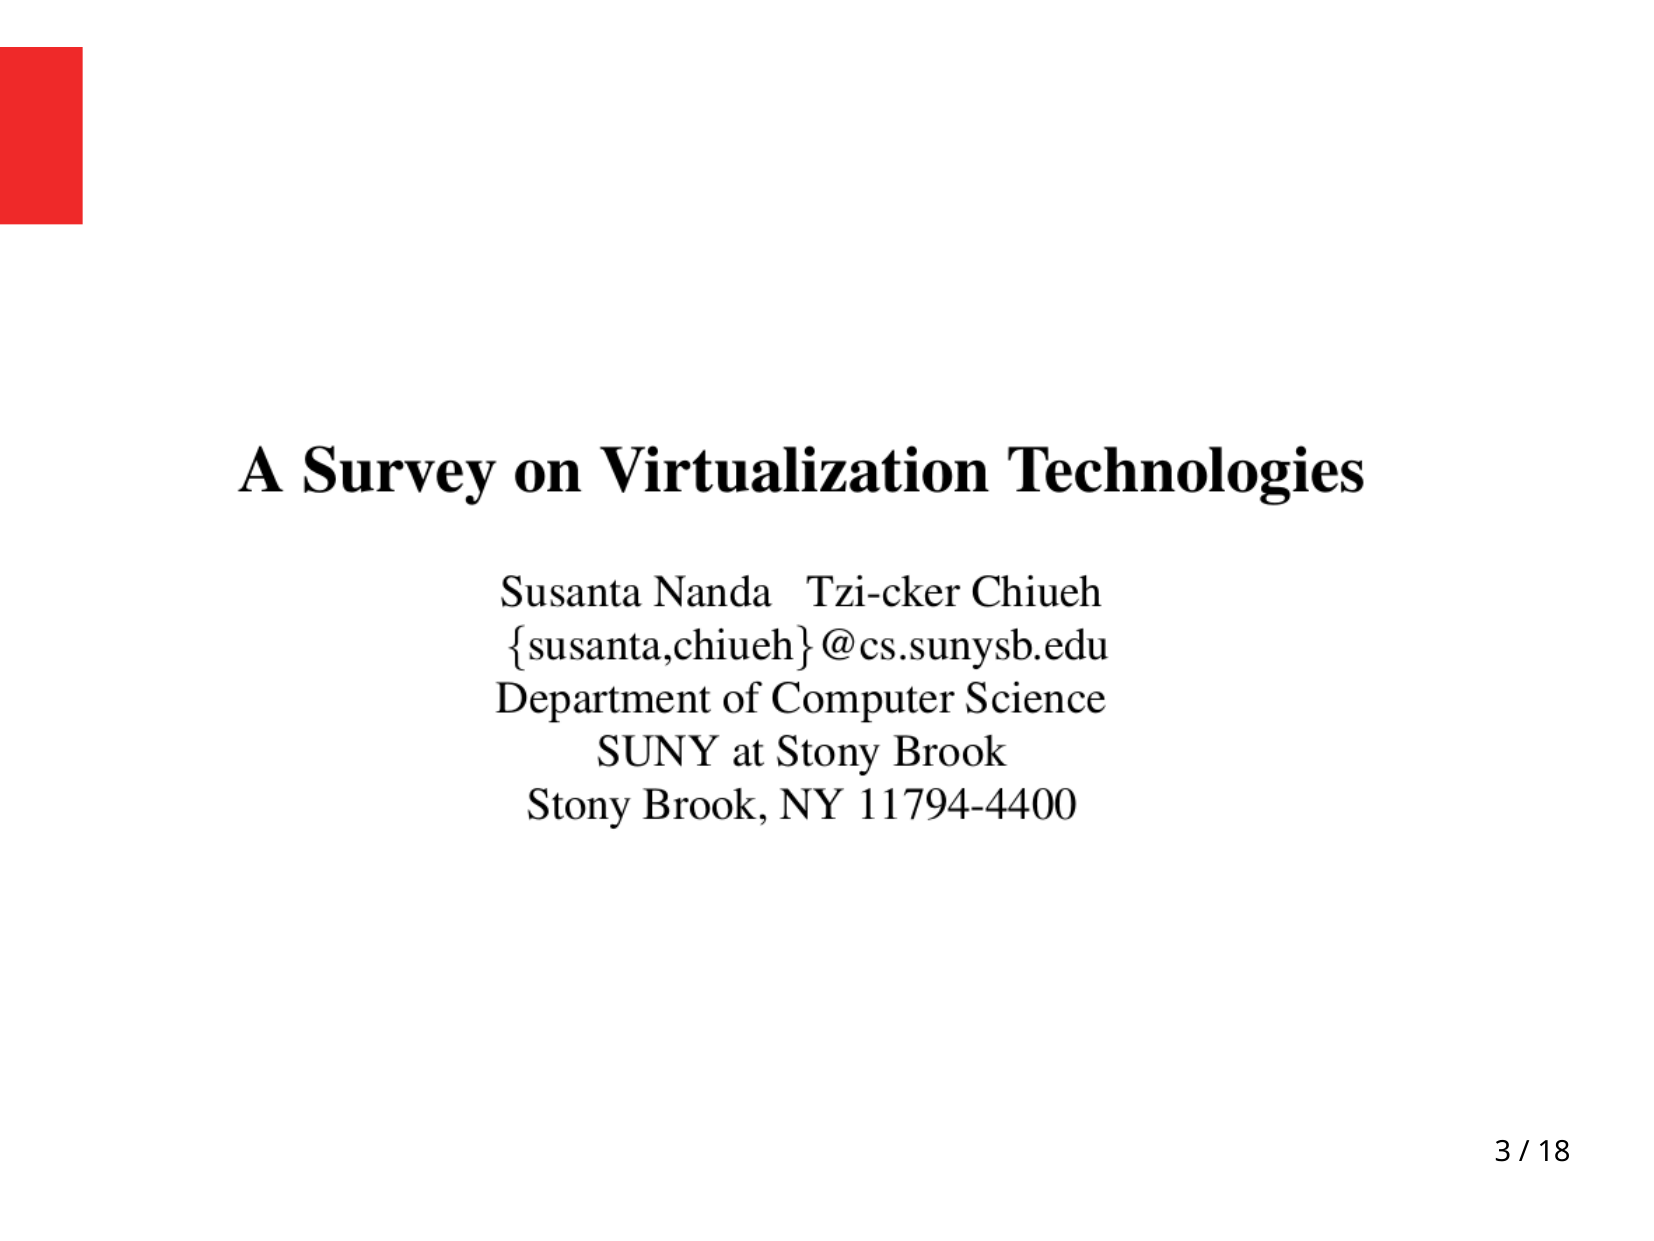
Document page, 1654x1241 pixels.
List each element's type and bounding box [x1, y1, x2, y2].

picture [0, 295, 1651, 910]
